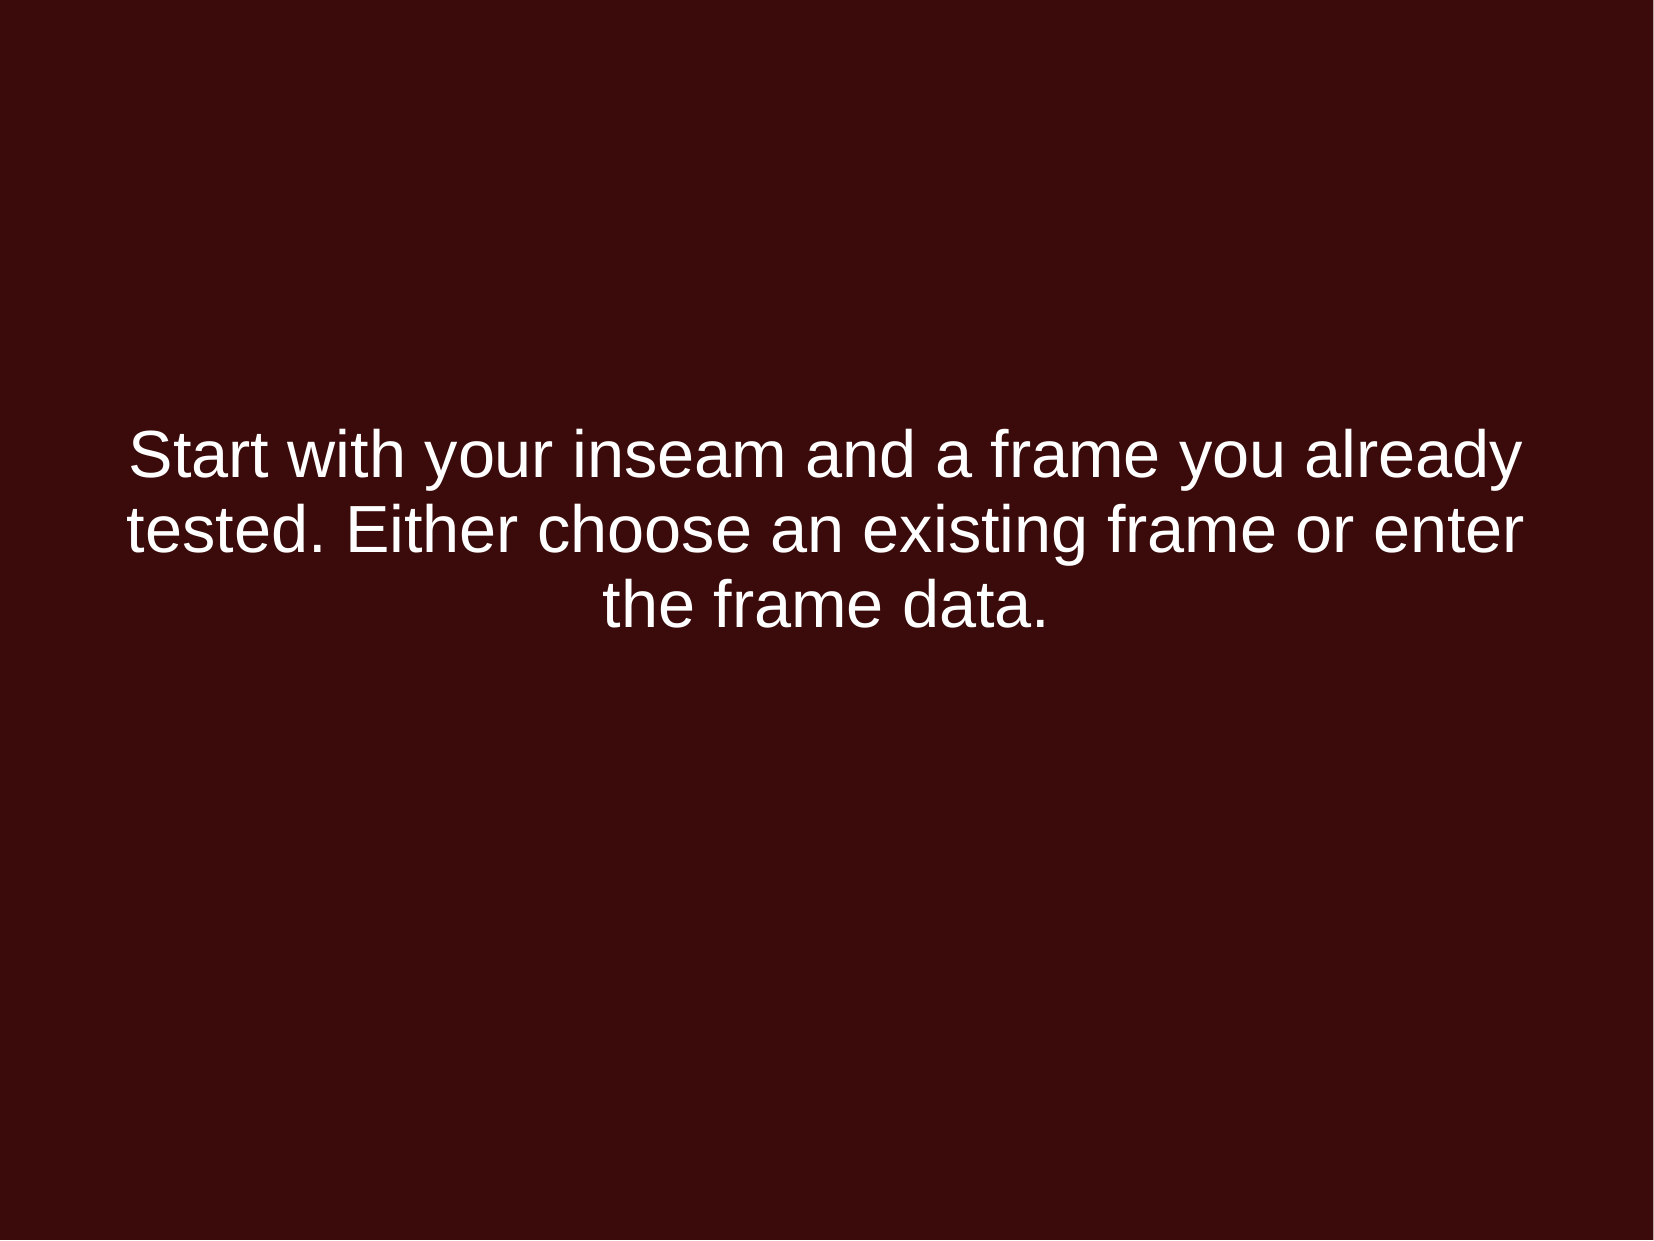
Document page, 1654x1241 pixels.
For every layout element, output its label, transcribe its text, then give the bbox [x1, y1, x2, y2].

subtitle Start with your inseam and a frame you already tested. Either choose an existing frame or enter the frame data. [82, 49, 1571, 1010]
